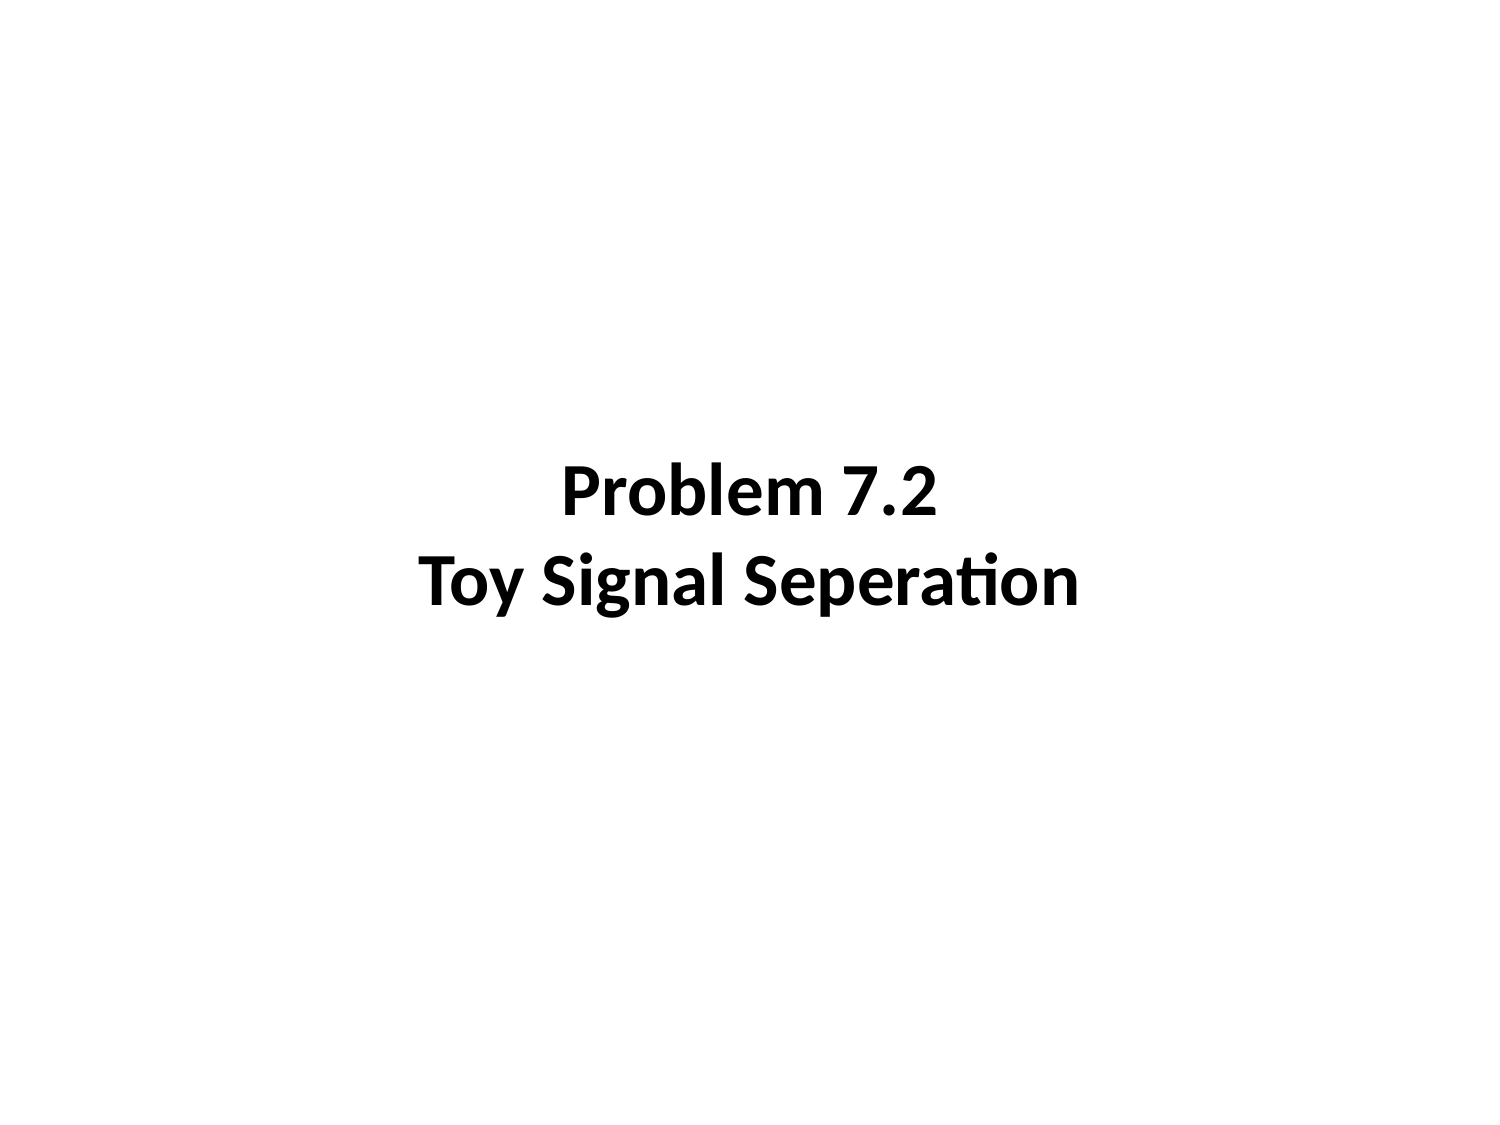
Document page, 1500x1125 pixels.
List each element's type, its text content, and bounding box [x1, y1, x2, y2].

text_box Problem 7.2 Toy Signal Seperation [0, 432, 1500, 628]
